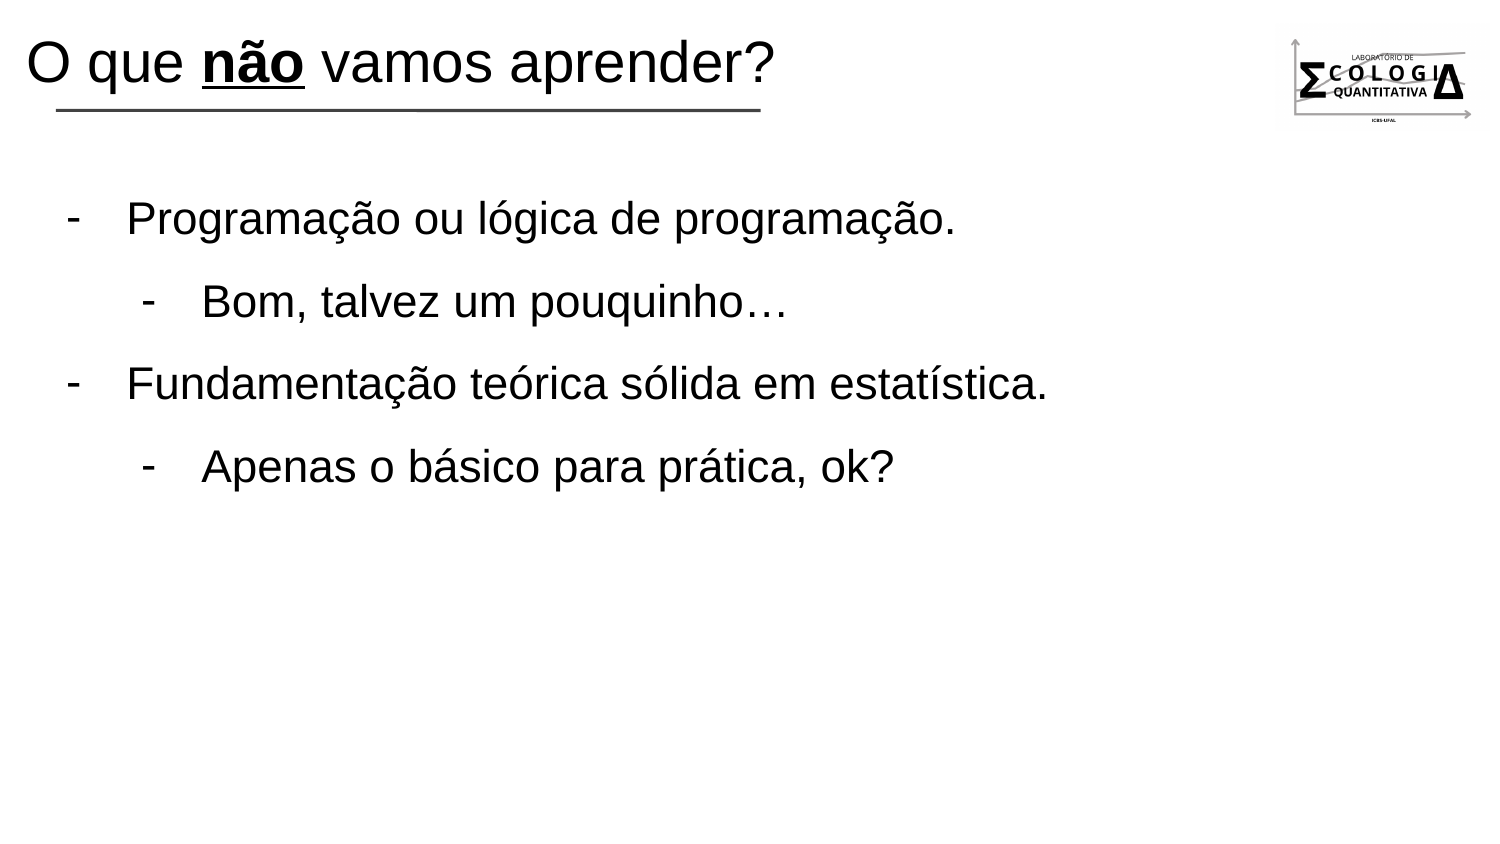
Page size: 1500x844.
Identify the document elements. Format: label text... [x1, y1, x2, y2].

text_box O que não vamos aprender? [11, 9, 1210, 117]
text_box Programação ou lógica de programação. Bom, talvez um pouquinho… Fundamentação teórica sólida em estatística. Apenas o básico para prática, ok? [36, 146, 1427, 729]
picture [1275, 23, 1490, 131]
